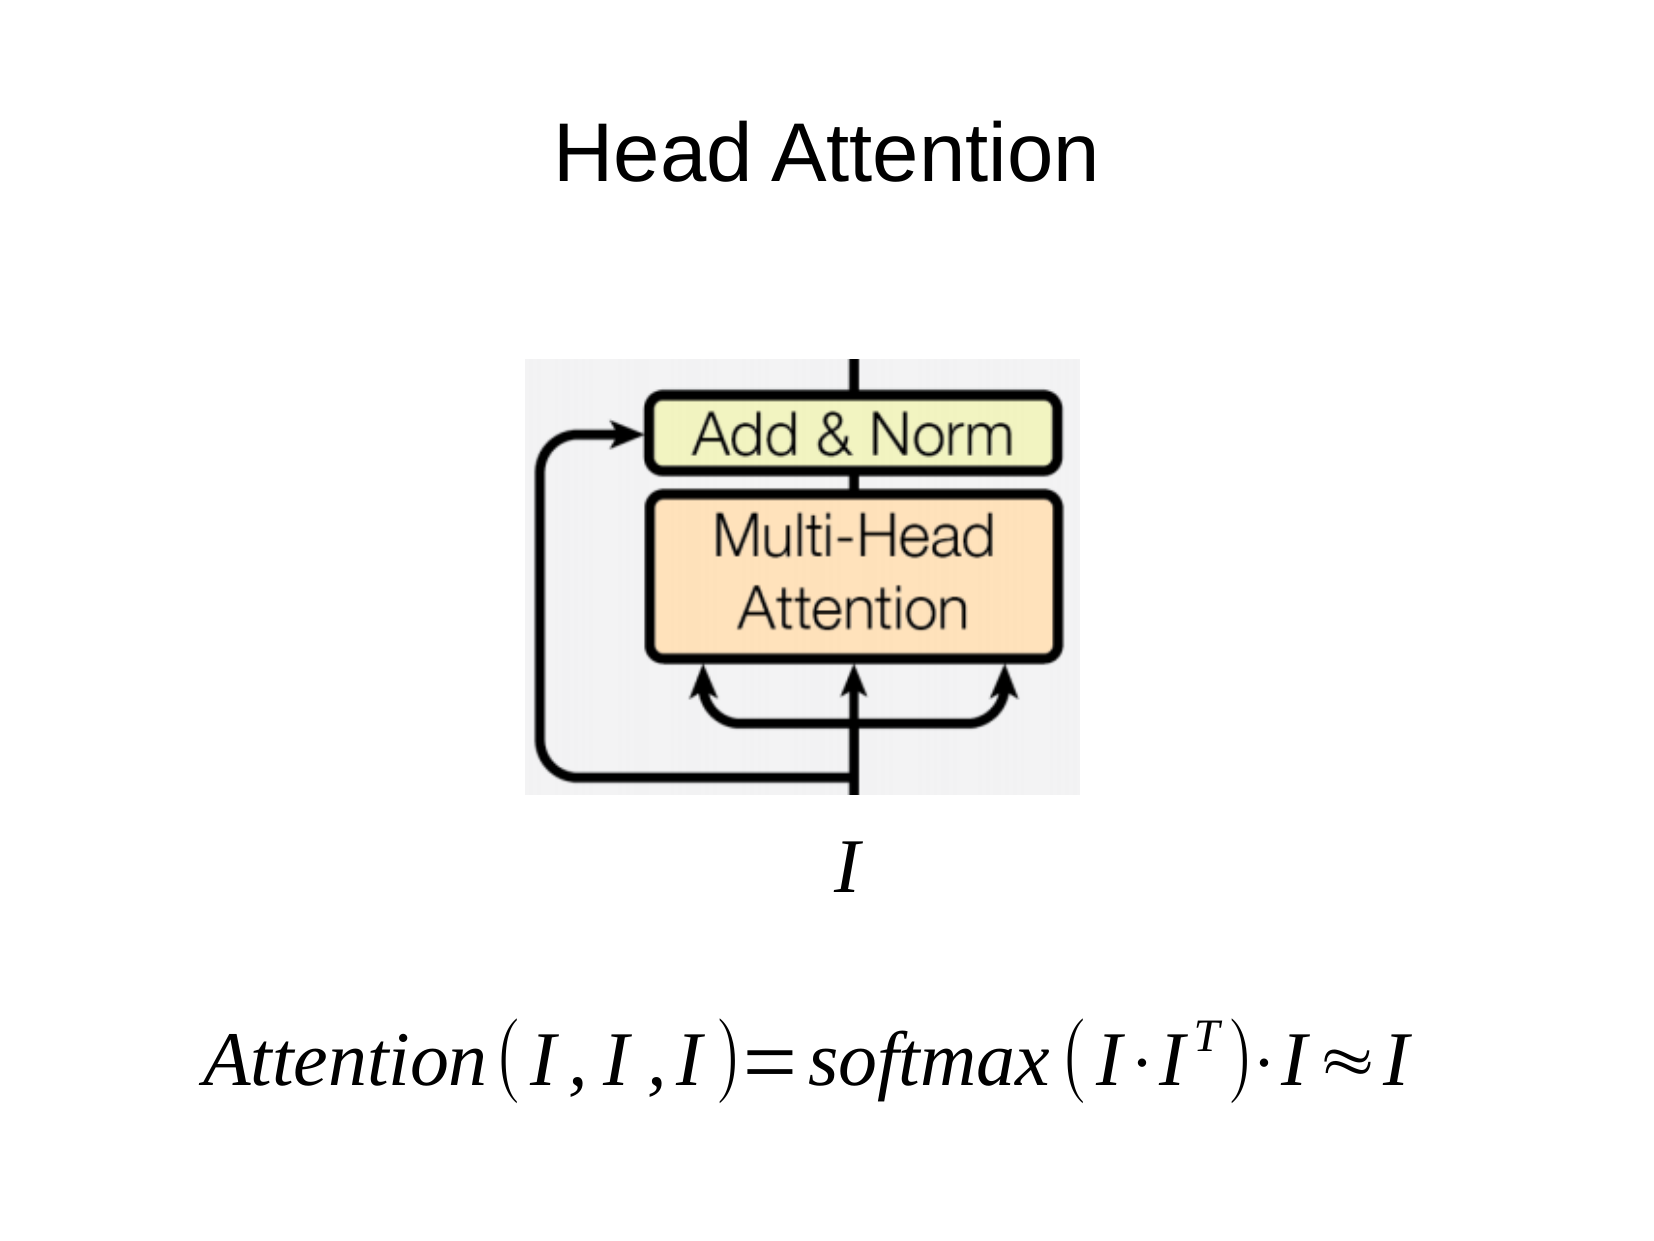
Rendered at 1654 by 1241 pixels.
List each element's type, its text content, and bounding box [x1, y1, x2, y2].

chart [810, 825, 886, 912]
chart [173, 1007, 1439, 1111]
title Head Attention [82, 16, 1571, 290]
picture [525, 359, 1080, 796]
